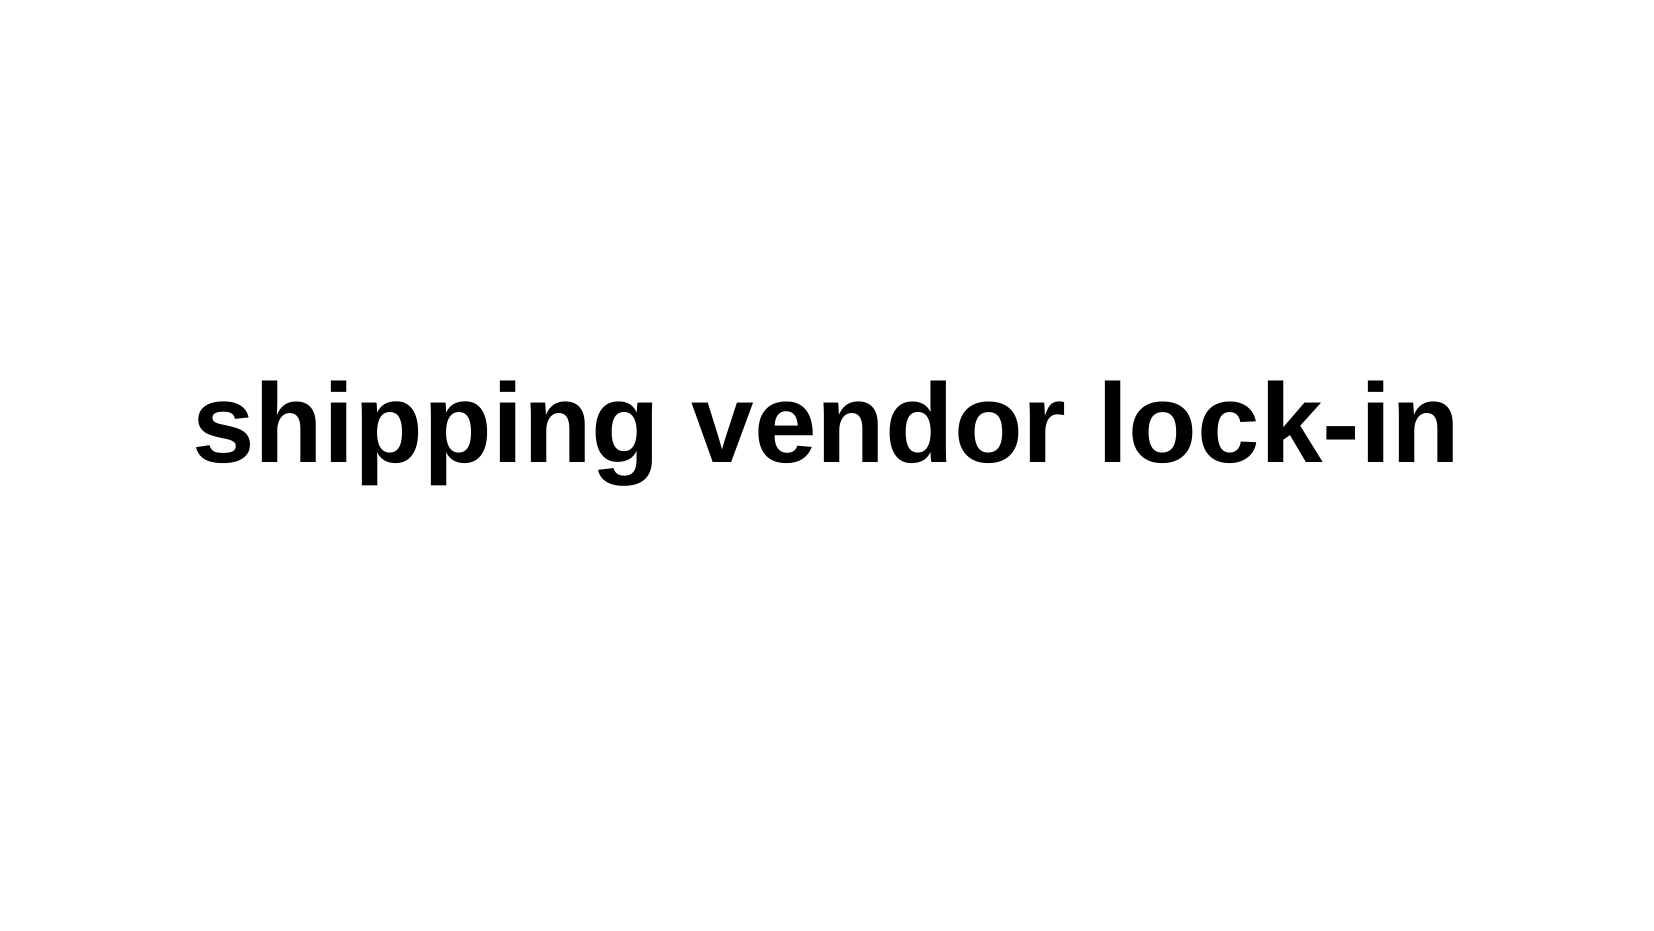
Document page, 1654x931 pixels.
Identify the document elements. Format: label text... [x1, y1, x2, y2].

title shipping vendor lock-in [82, 234, 1571, 612]
